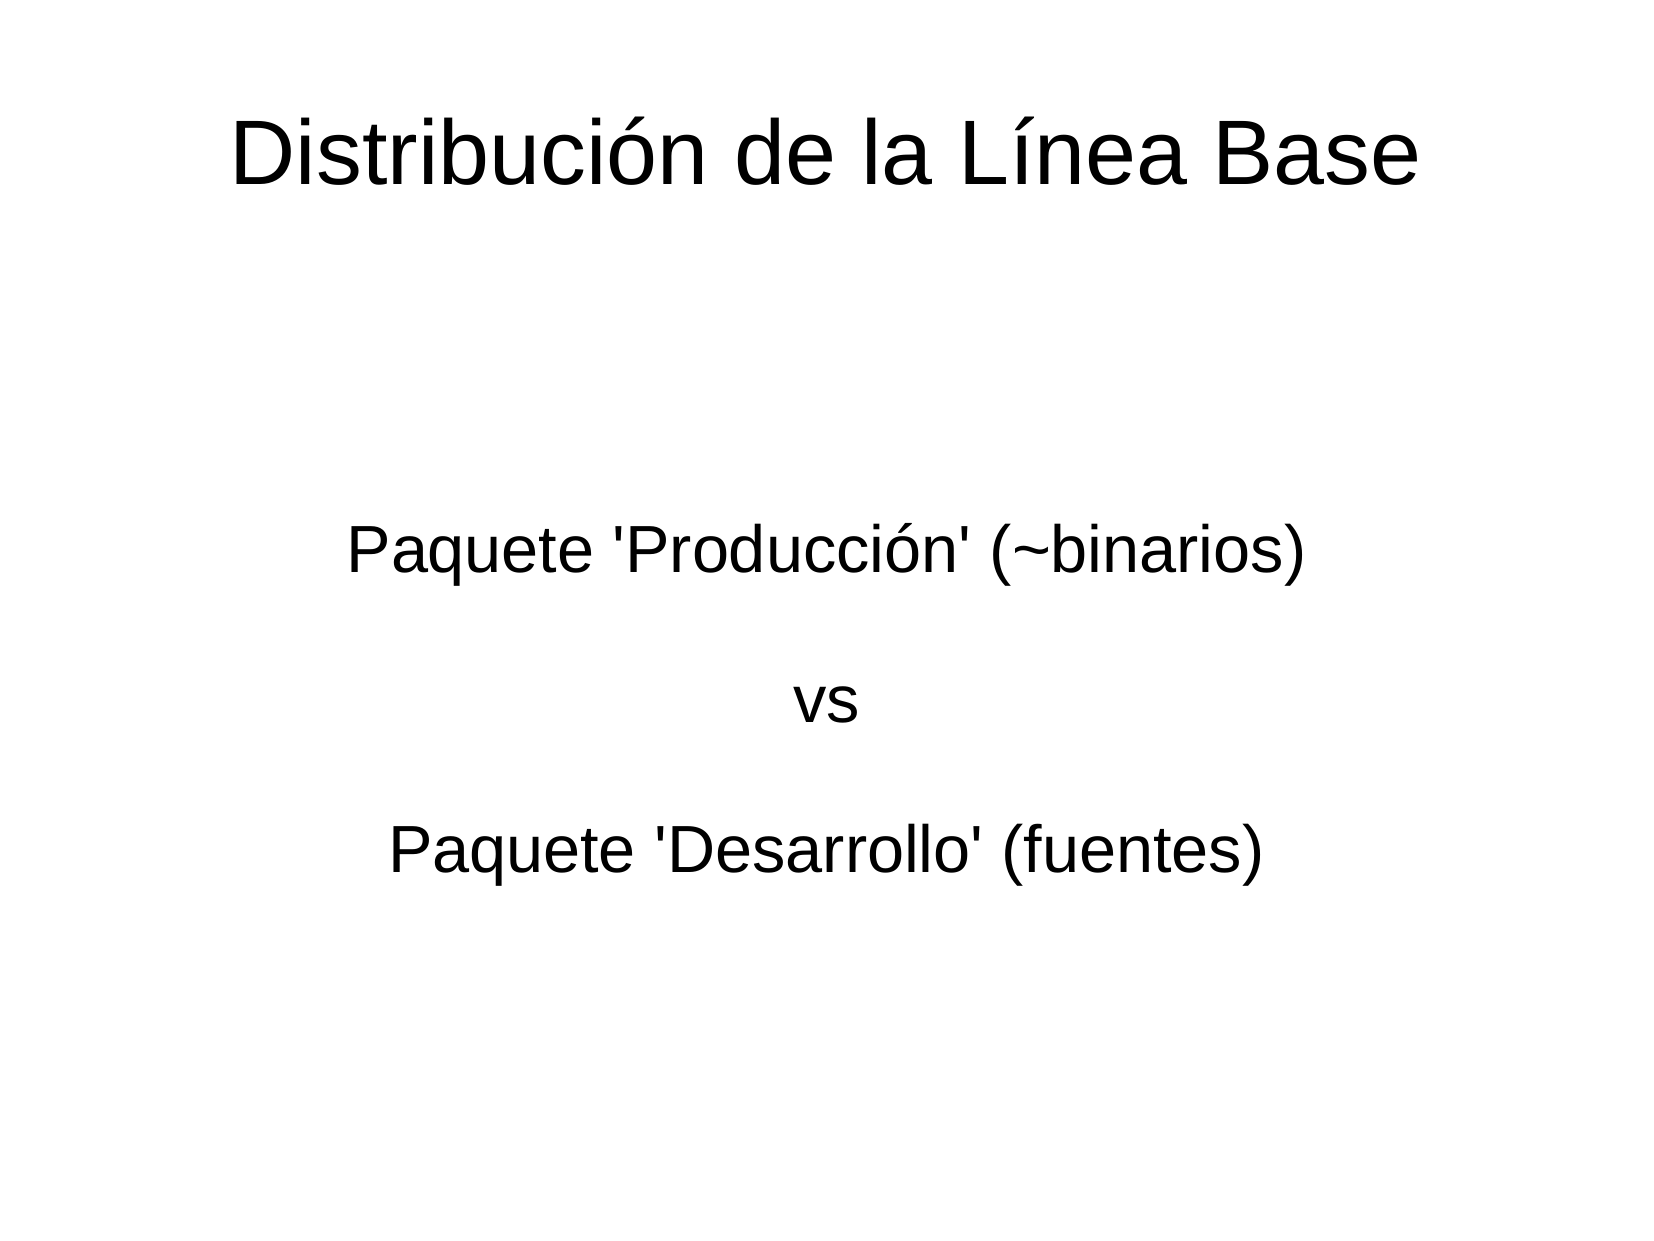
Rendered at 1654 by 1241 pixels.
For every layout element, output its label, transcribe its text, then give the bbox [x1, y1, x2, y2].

title Distribución de la Línea Base [82, 49, 1571, 257]
subtitle Paquete 'Producción' (~binarios) vs Paquete 'Desarrollo' (fuentes) [82, 308, 1571, 1091]
